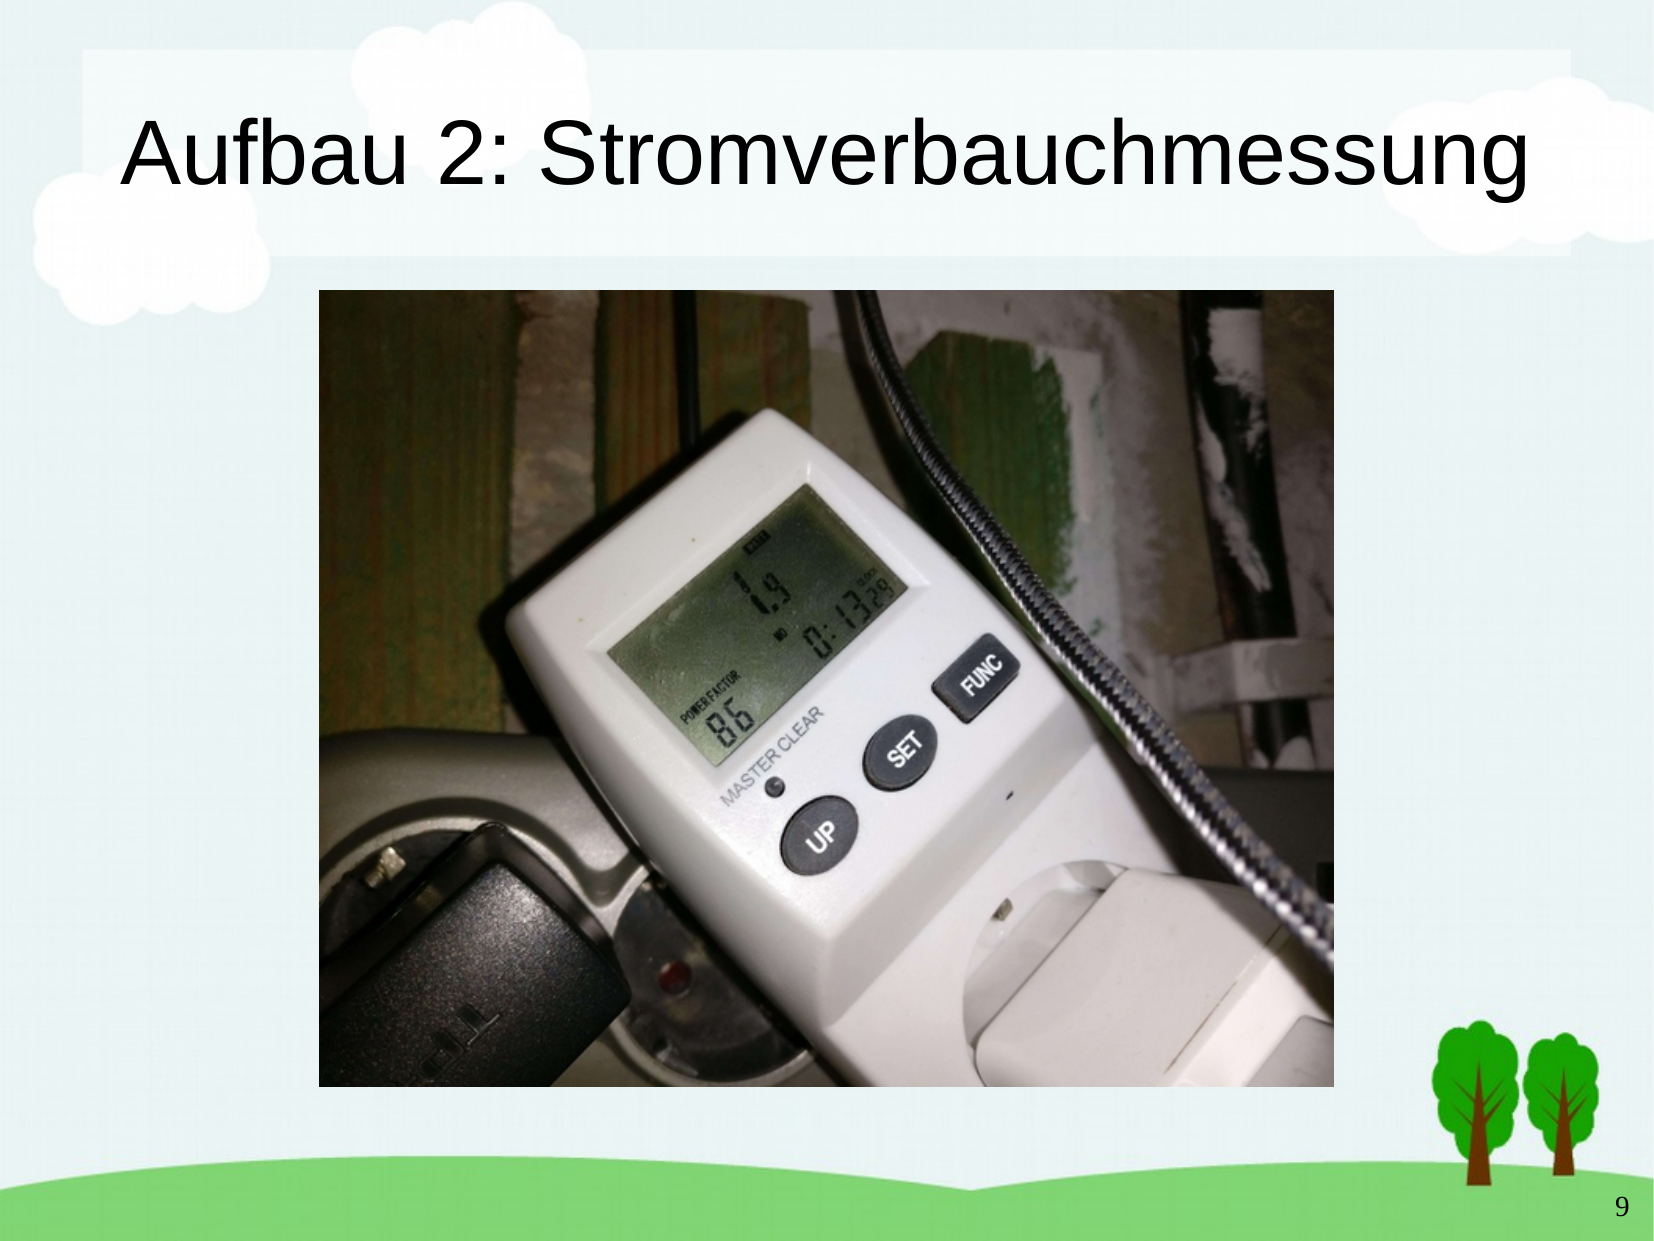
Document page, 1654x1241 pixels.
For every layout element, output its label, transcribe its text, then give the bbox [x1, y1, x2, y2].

title Aufbau 2: Stromverbauchmessung [82, 49, 1571, 257]
picture [0, 0, 1654, 1241]
